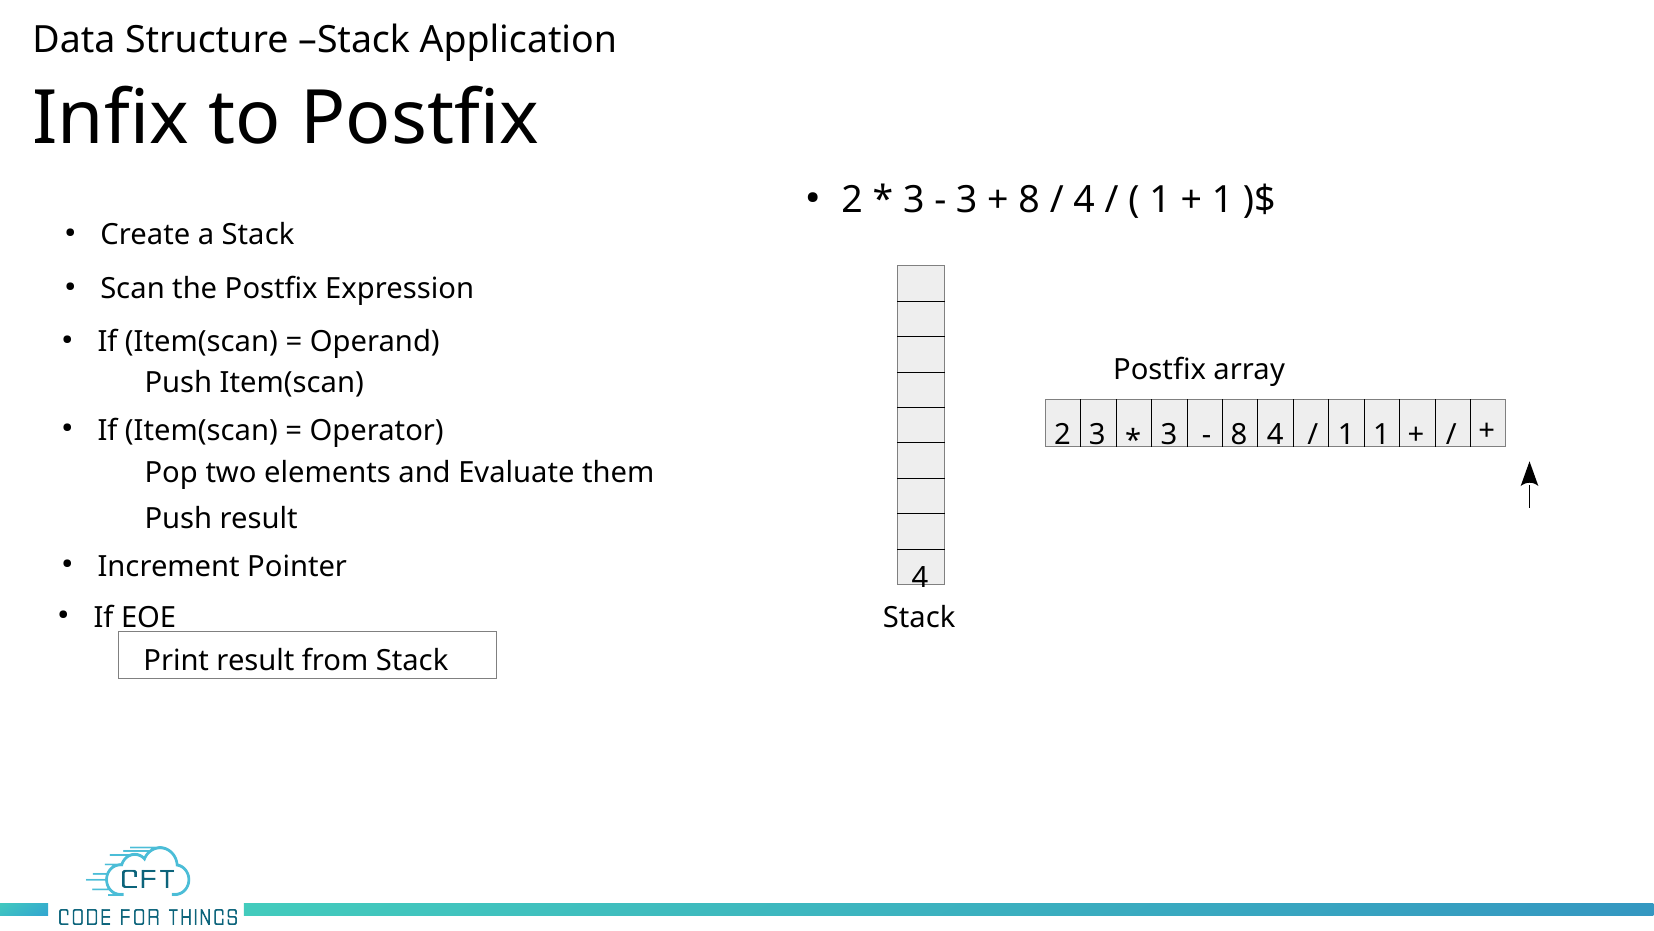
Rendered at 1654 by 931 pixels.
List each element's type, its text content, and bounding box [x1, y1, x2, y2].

text_box 2 [1039, 405, 1074, 455]
text_box [897, 302, 945, 336]
text_box If (Item(scan) = Operand) [47, 312, 491, 373]
text_box [1400, 399, 1435, 405]
text_box [897, 337, 945, 372]
text_box [897, 408, 945, 442]
text_box [897, 265, 945, 301]
text_box [1152, 399, 1187, 405]
text_box Pop two elements and Evaluate them [94, 443, 709, 502]
text_box / [1431, 405, 1471, 455]
text_box [1045, 399, 1080, 405]
text_box Scan the Postfix Expression [50, 259, 537, 319]
text_box [897, 479, 945, 513]
text_box [1329, 399, 1364, 405]
text_box Push Item(scan) [94, 373, 426, 401]
text_box 2 * 3 - 3 + 8 / 4 / ( 1 + 1 )$ [791, 165, 1377, 225]
text_box / [1292, 405, 1341, 455]
text_box [897, 373, 945, 407]
text_box Push result [94, 490, 426, 550]
text_box * [1110, 411, 1159, 461]
text_box [1223, 399, 1257, 405]
text_box Stack [868, 588, 979, 638]
text_box Increment Pointer [47, 537, 621, 597]
text_box [1294, 399, 1328, 405]
text_box 3 [1145, 405, 1187, 455]
text_box [1365, 399, 1399, 405]
picture [59, 846, 237, 925]
text_box [897, 443, 945, 478]
text_box [1436, 399, 1470, 405]
text_box 1 [1341, 405, 1372, 455]
text_box + [1463, 401, 1518, 451]
text_box [1117, 399, 1151, 411]
text_box 4 [896, 549, 945, 599]
text_box [1188, 399, 1222, 405]
text_box If (Item(scan) = Operator) [47, 401, 496, 461]
text_box + [1407, 405, 1431, 455]
text_box [897, 514, 945, 549]
title Data Structure –Stack Application Infix to Postfix [32, 12, 1536, 166]
text_box Print result from Stack [93, 631, 615, 691]
text_box - [1187, 405, 1236, 455]
text_box [1258, 399, 1293, 405]
text_box Postfix array [1098, 340, 1312, 390]
text_box 3 [1074, 405, 1123, 455]
text_box 1 [1372, 405, 1407, 455]
text_box [1081, 399, 1116, 405]
text_box 4 [1252, 405, 1292, 455]
text_box If EOE [43, 588, 375, 638]
text_box Create a Stack [50, 206, 355, 266]
text_box 8 [1236, 405, 1252, 455]
